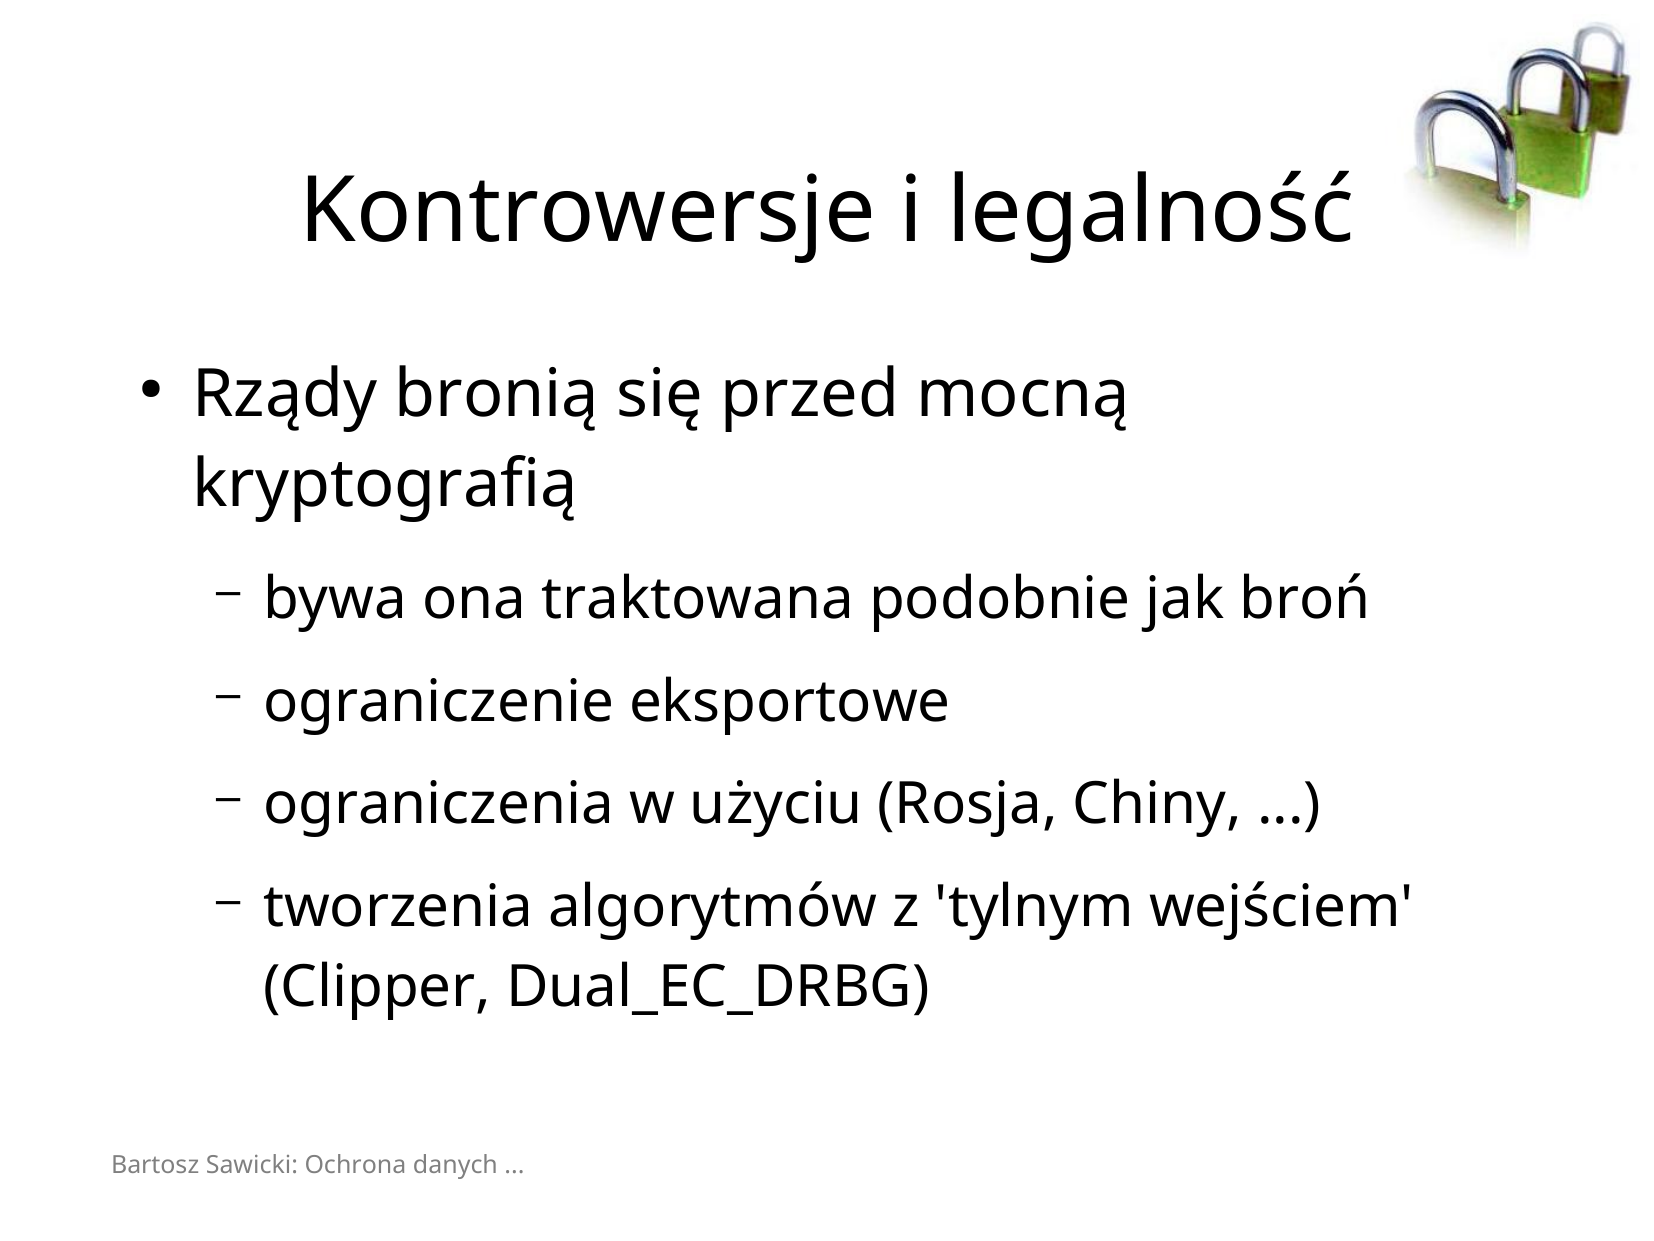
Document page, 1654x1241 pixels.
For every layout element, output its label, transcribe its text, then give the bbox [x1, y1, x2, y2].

list Rządy bronią się przed mocną kryptografią bywa ona traktowana podobnie jak broń ograniczenie eksportowe ograniczenia w użyciu (Rosja, Chiny, ...) tworzenia algorytmów z 'tylnym wejściem' (Clipper, Dual_EC_DRBG) [121, 344, 1534, 1127]
title Kontrowersje i legalność [121, 102, 1534, 311]
picture [1385, 14, 1640, 266]
